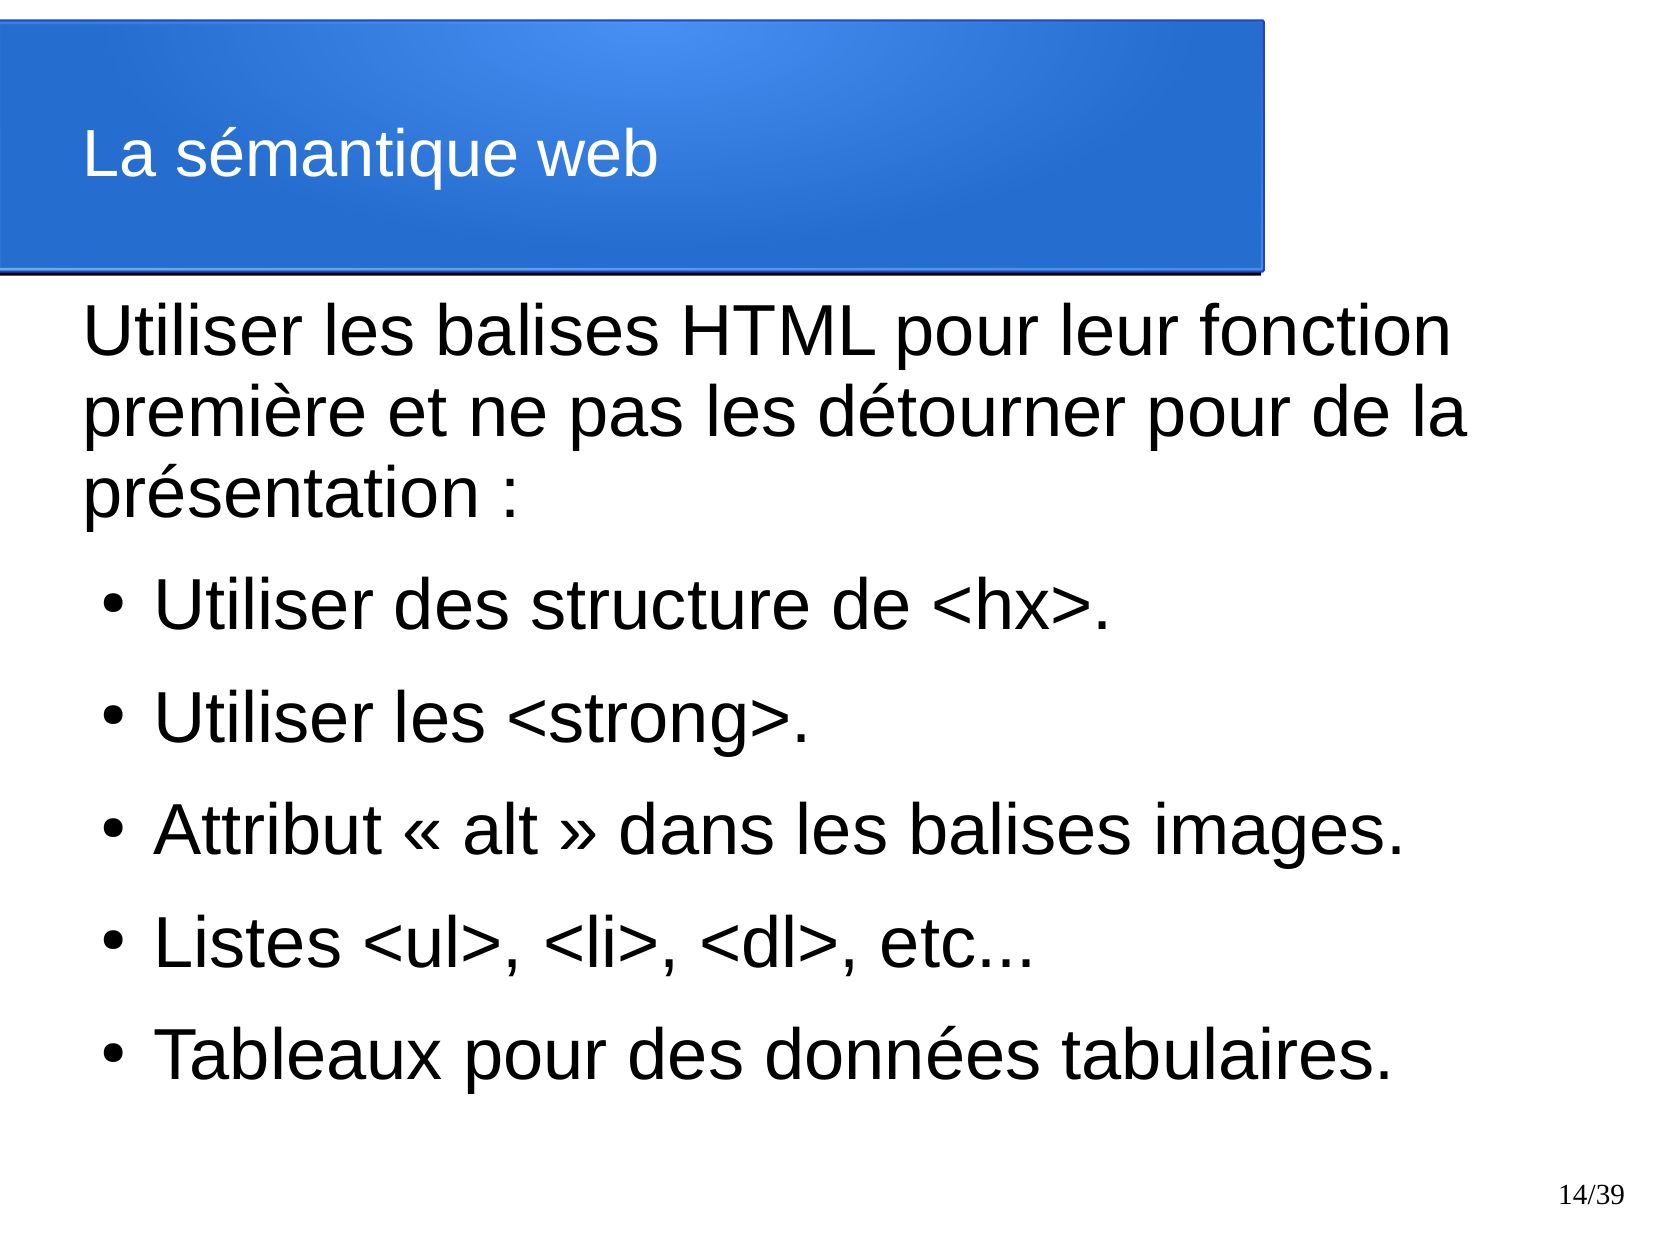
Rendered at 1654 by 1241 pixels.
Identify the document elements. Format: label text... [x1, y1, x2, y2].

list Utiliser les balises HTML pour leur fonction première et ne pas les détourner pour de la présentation : Utiliser des structure de <hx>. Utiliser les <strong>. Attribut « alt » dans les balises images. Listes <ul>, <li>, <dl>, etc... Tableaux pour des données tabulaires. [82, 290, 1538, 1096]
title La sémantique web [82, 49, 1250, 257]
